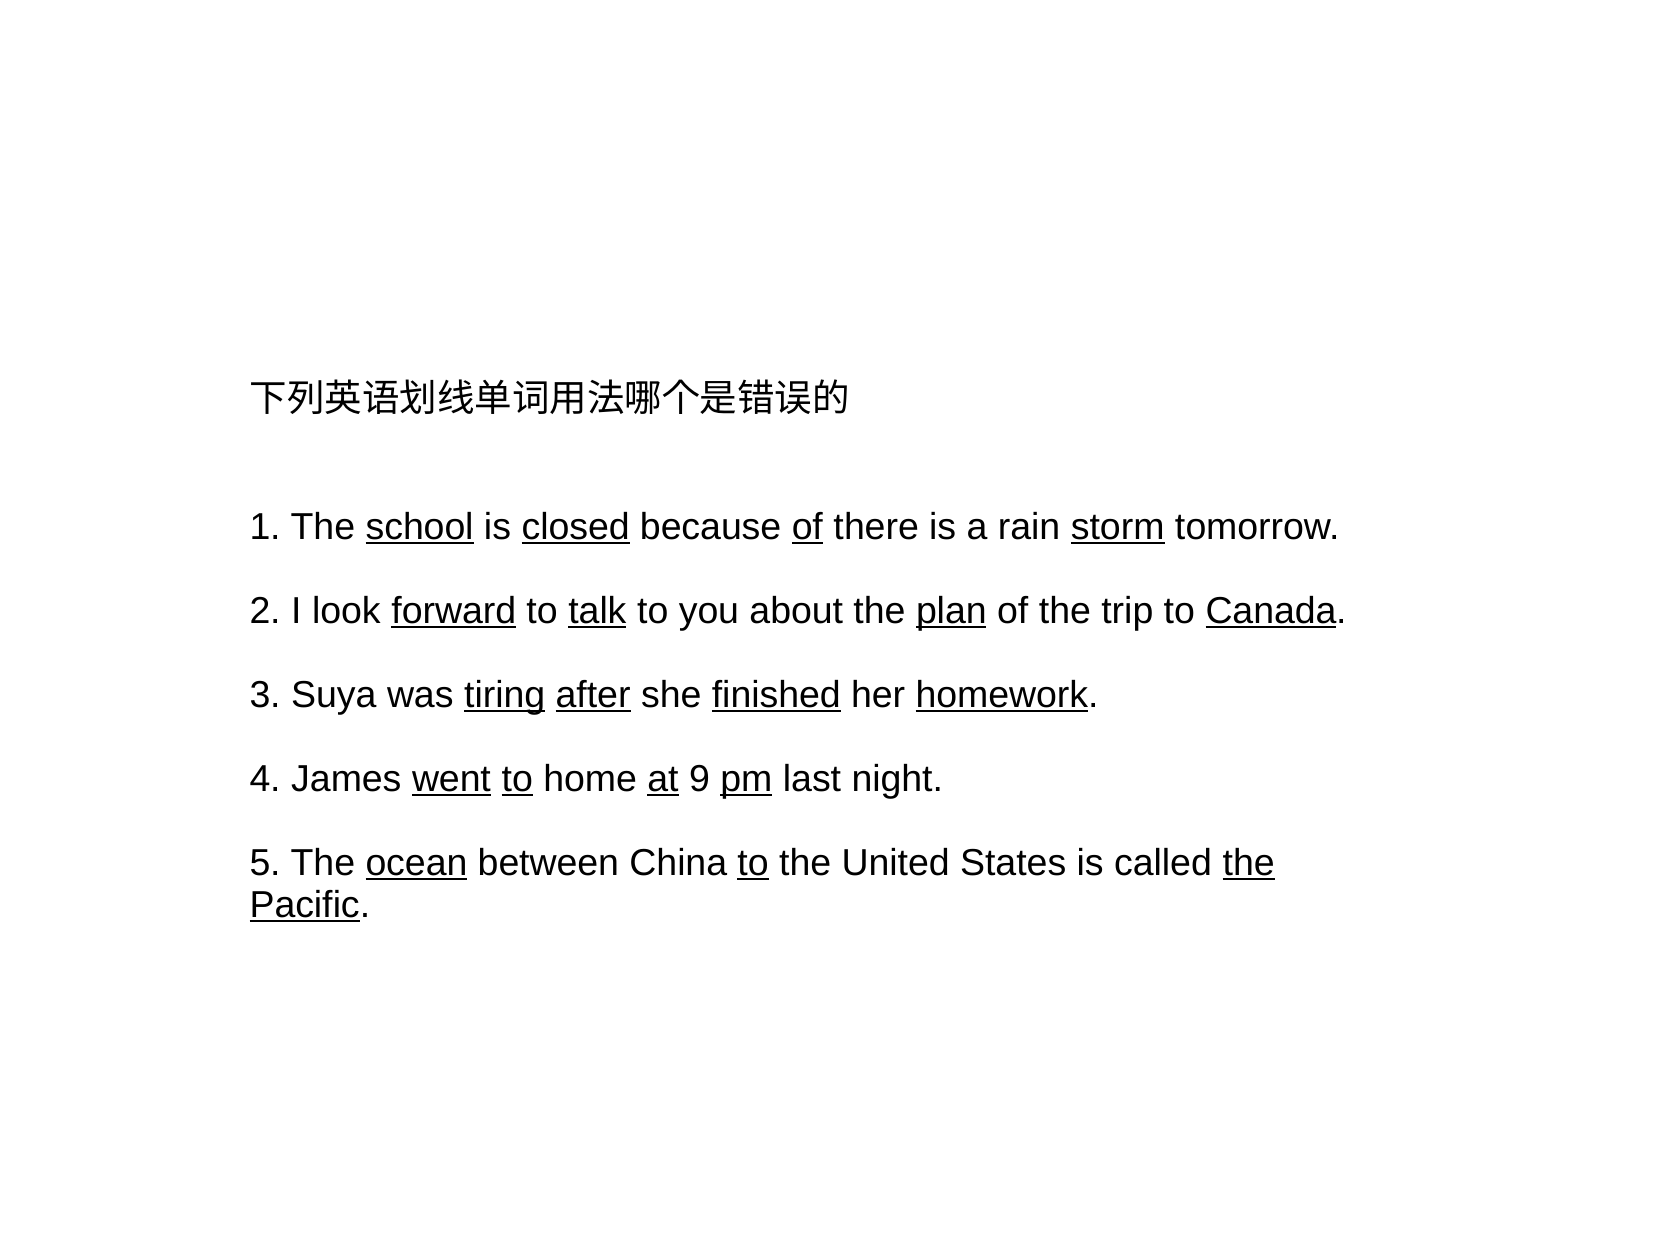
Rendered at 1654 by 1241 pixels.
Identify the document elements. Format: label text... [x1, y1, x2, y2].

text_box 下列英语划线单词用法哪个是错误的 1. The school is closed because of there is a rain storm tomorrow. 2. I look forward to talk to you about the plan of the trip to Canada. 3. Suya was tiring after she finished her homework. 4. James went to home at 9 pm last night. 5. The ocean between China to the United States is called the Pacific. [234, 360, 1421, 880]
